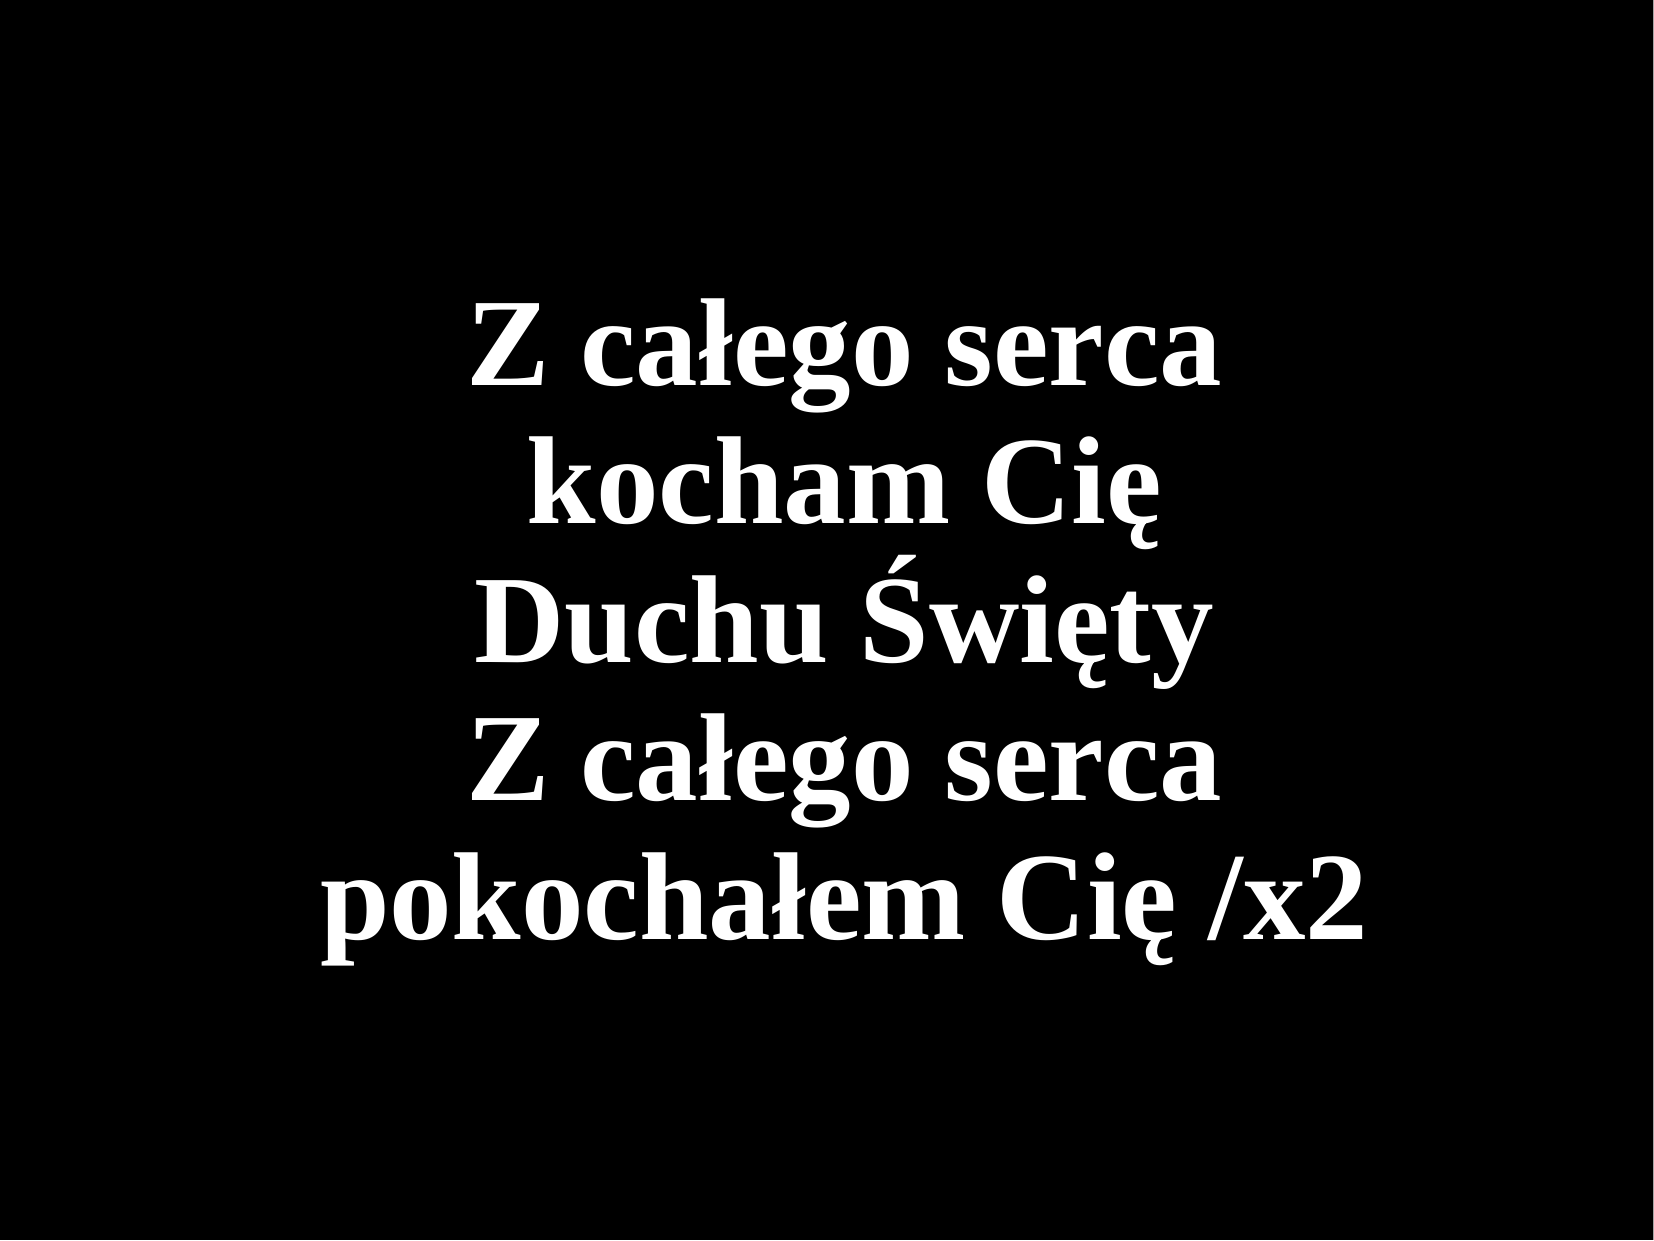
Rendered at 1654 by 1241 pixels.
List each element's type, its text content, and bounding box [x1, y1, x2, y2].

subtitle Z całego serca kocham Cię Duchu Święty Z całego serca pokochałem Cię /x2 [0, 0, 1654, 1241]
